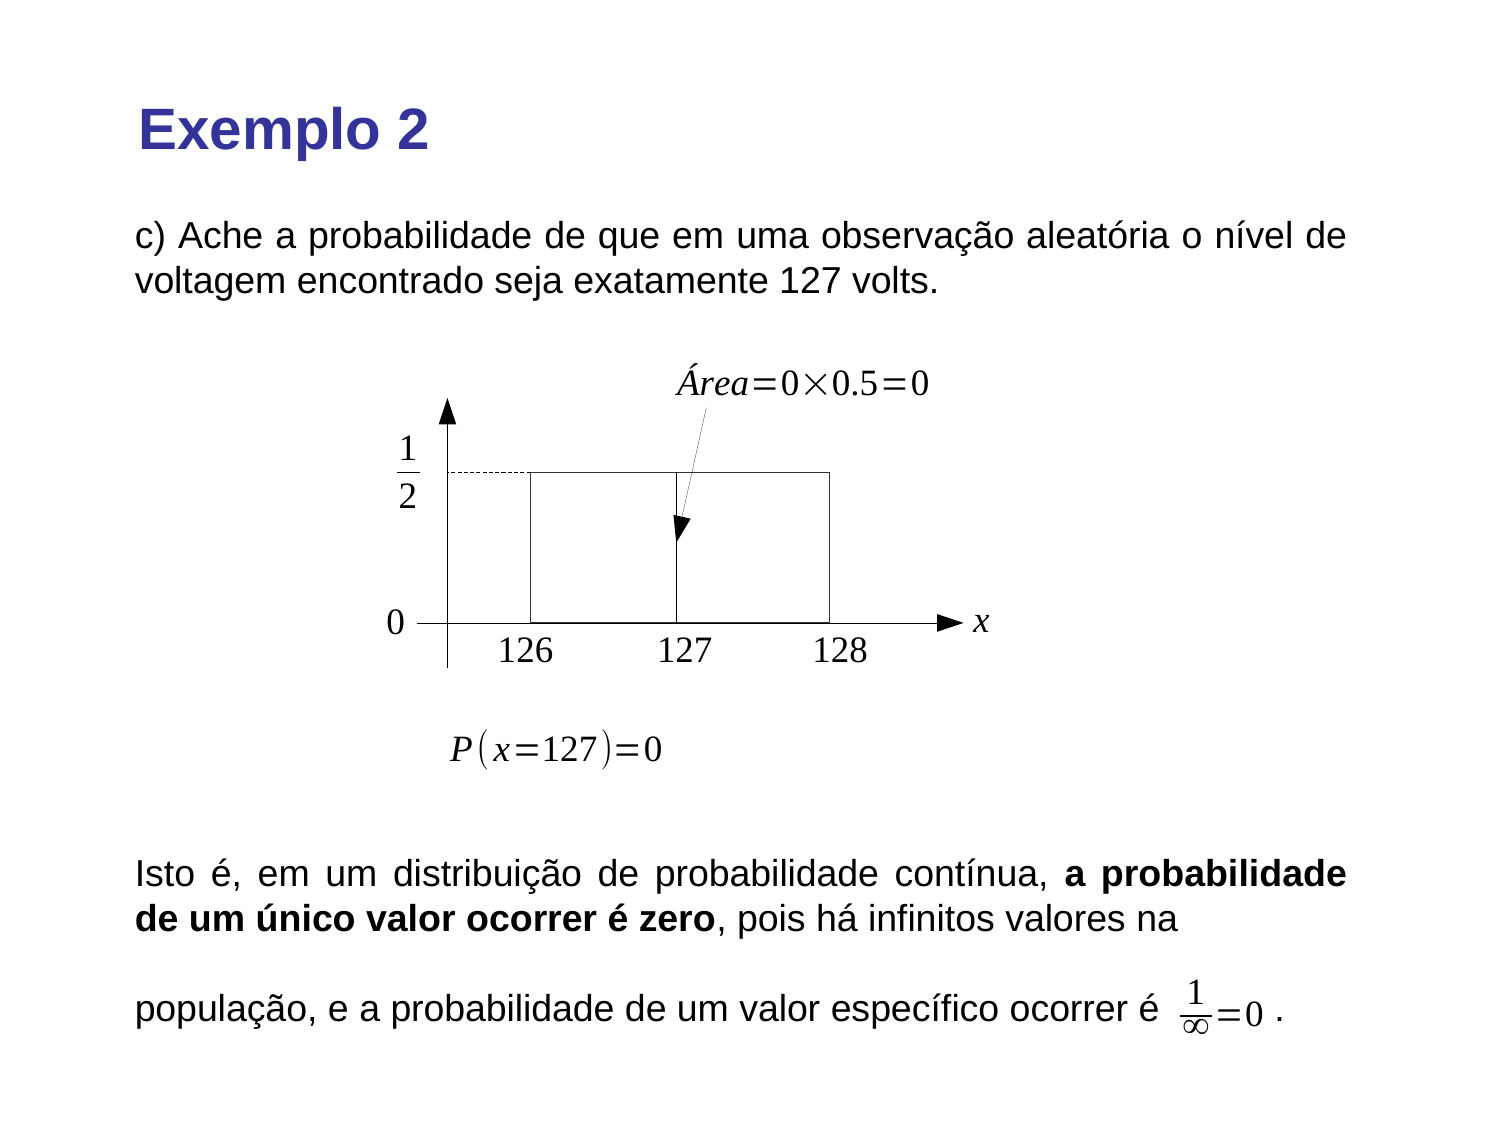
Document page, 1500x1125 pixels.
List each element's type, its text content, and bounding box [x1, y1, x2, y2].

chart [1172, 971, 1271, 1038]
chart [651, 629, 719, 671]
chart [380, 602, 412, 644]
text_box [530, 472, 830, 623]
chart [965, 600, 998, 642]
chart [389, 428, 428, 517]
chart [806, 629, 874, 671]
chart [491, 629, 560, 671]
text_box Exemplo 2 [123, 84, 1400, 179]
text_box Isto é, em um distribuição de probabilidade contínua, a probabilidade de um único valor ocorrer é zero, pois há infinitos valores na população, e a probabilidade de um valor específico ocorrer é . [120, 841, 1363, 1037]
chart [667, 363, 936, 405]
text_box c) Ache a probabilidade de que em uma observação aleatória o nível de voltagem encontrado seja exatamente 127 volts. [120, 203, 1362, 309]
chart [442, 727, 669, 772]
